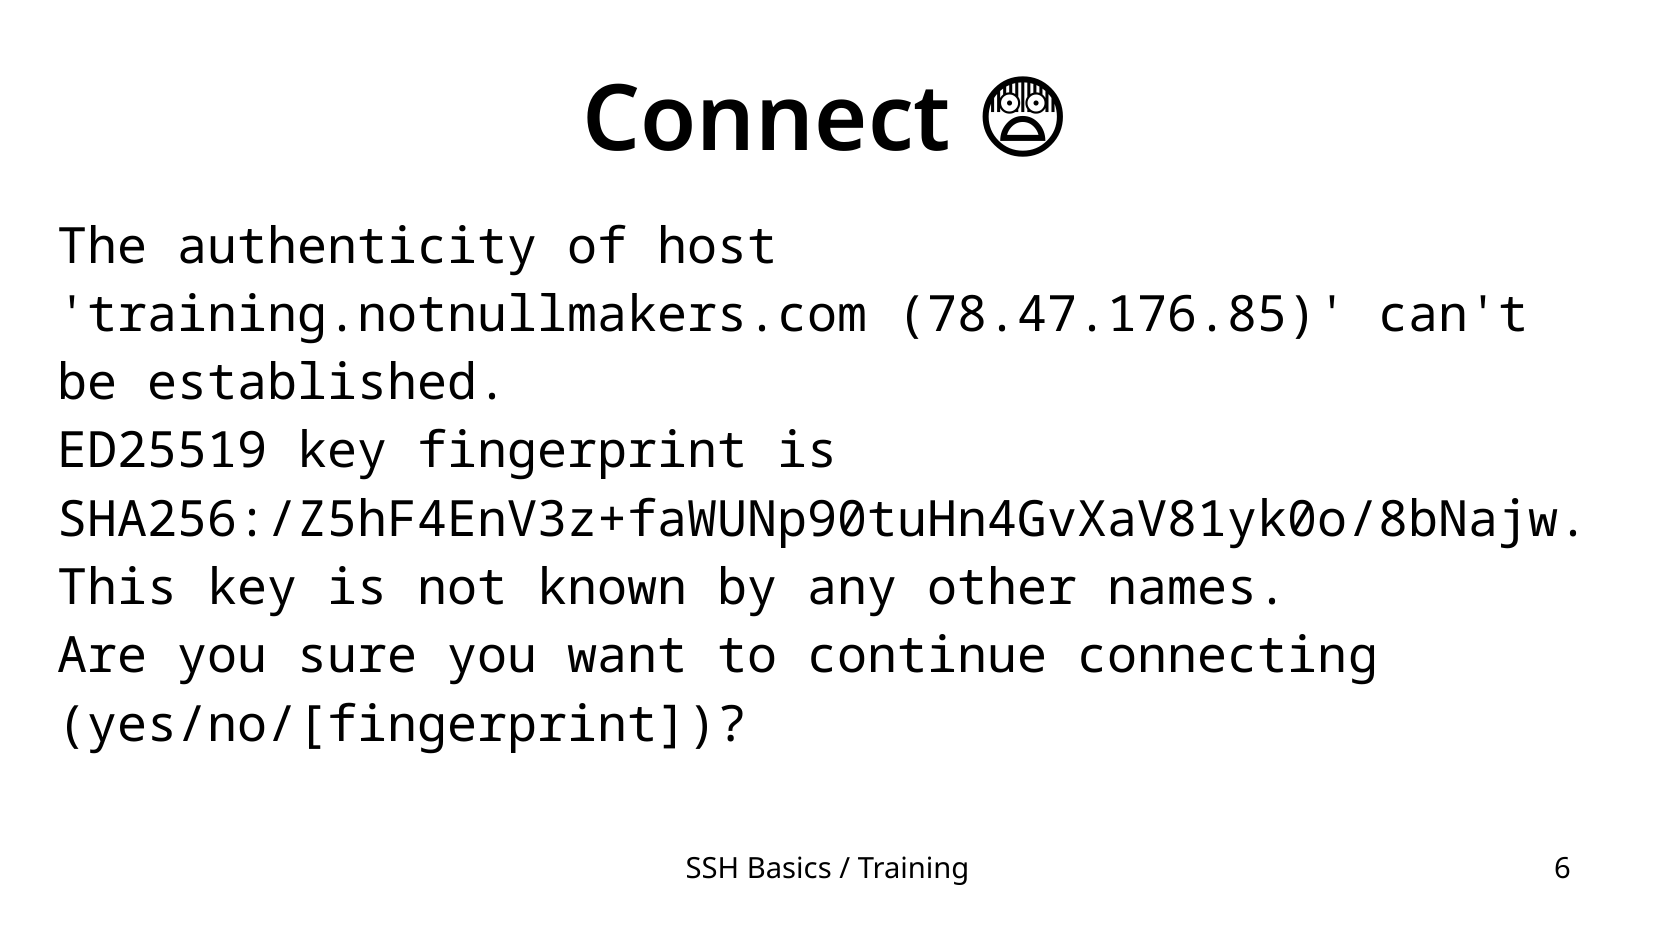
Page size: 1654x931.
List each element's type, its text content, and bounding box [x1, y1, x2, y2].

subtitle The authenticity of host 'training.notnullmakers.com (78.47.176.85)' can't be established. ED25519 key fingerprint is SHA256:/Z5hF4EnV3z+faWUNp90tuHn4GvXaV81yk0o/8bNajw. This key is not known by any other names. Are you sure you want to continue connecting (yes/no/[fingerprint])? [57, 209, 1597, 800]
title Connect 😨 [82, 37, 1571, 193]
